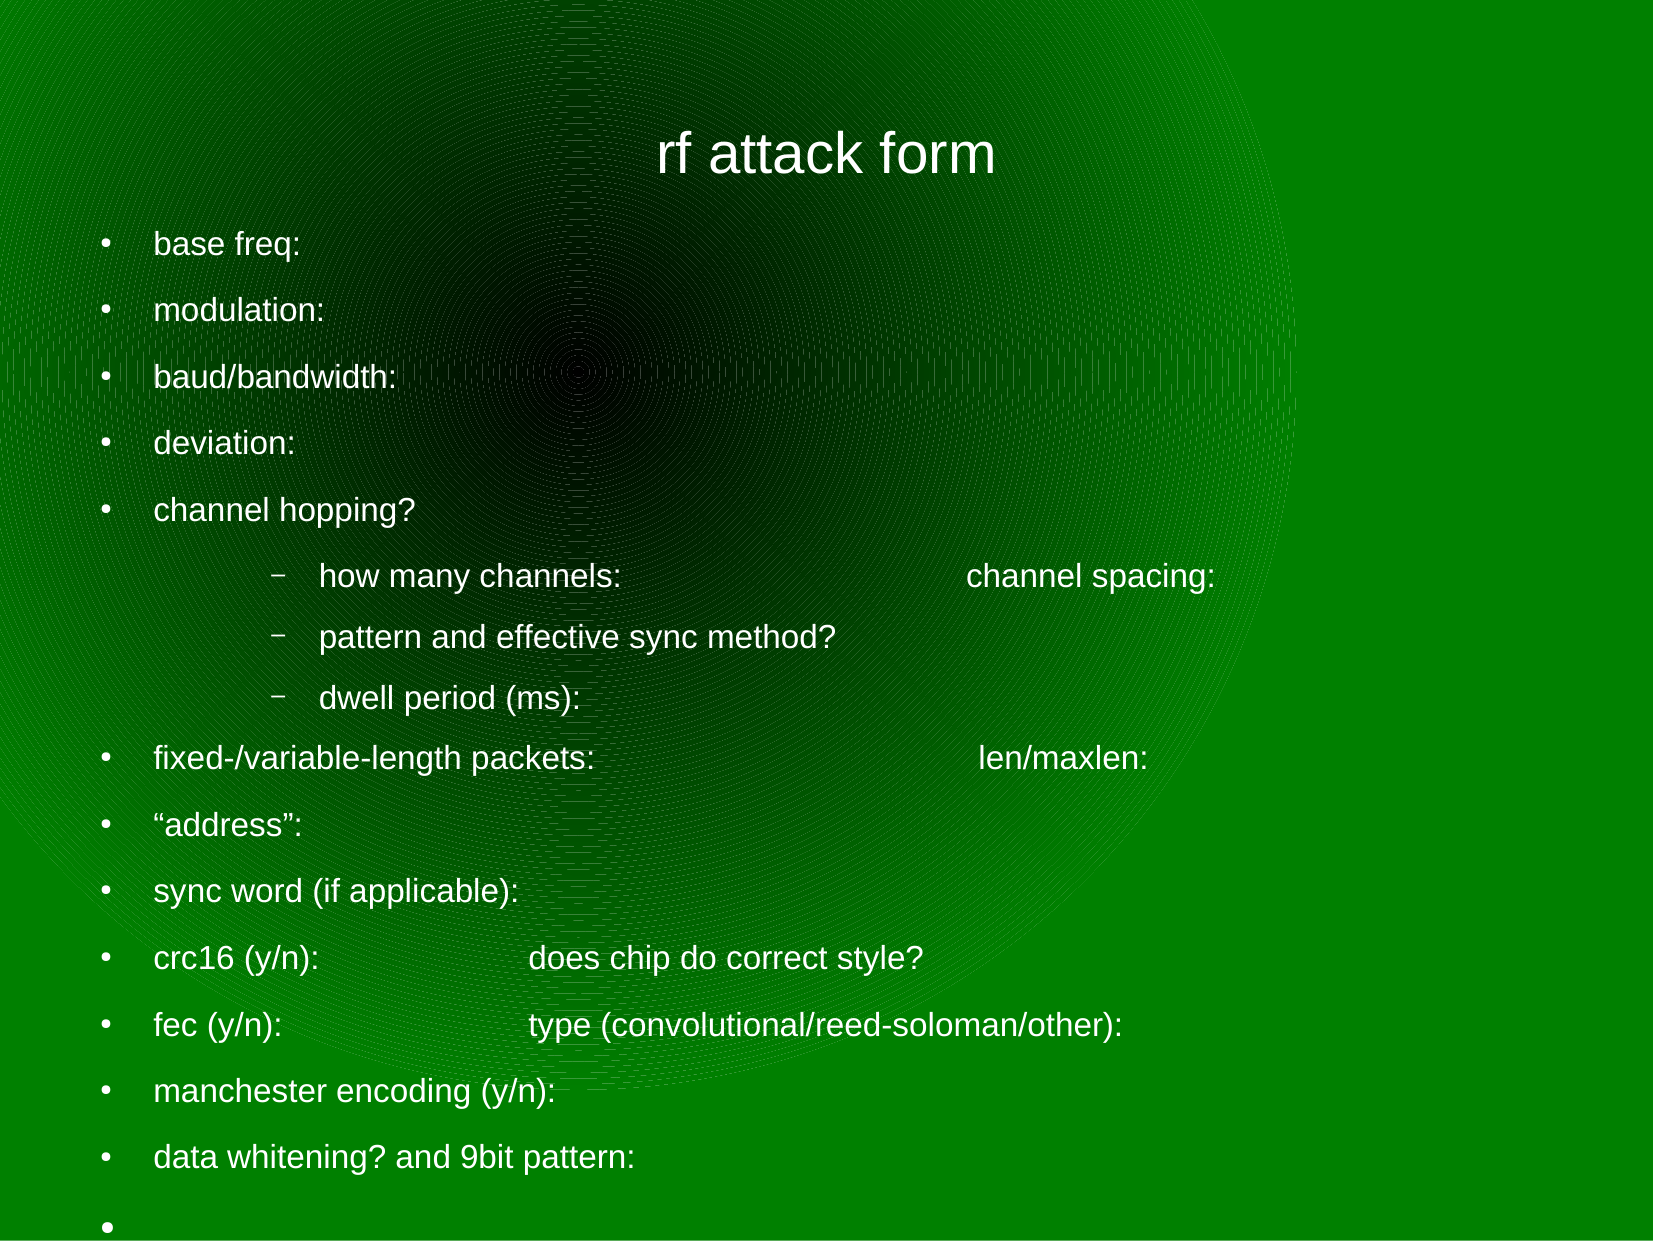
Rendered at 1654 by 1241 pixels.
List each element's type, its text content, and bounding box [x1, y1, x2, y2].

title rf attack form [82, 49, 1571, 225]
list base freq: modulation: baud/bandwidth: deviation: channel hopping? how many channels: channel spacing: pattern and effective sync method? dwell period (ms): fixed-/variable-length packets: len/maxlen: “address”: sync word (if applicable): crc16 (y/n): does chip do correct style? fec (y/n): type (convolutional/reed-soloman/other): manchester encoding (y/n): data whitening? and 9bit pattern: [82, 225, 1571, 1241]
